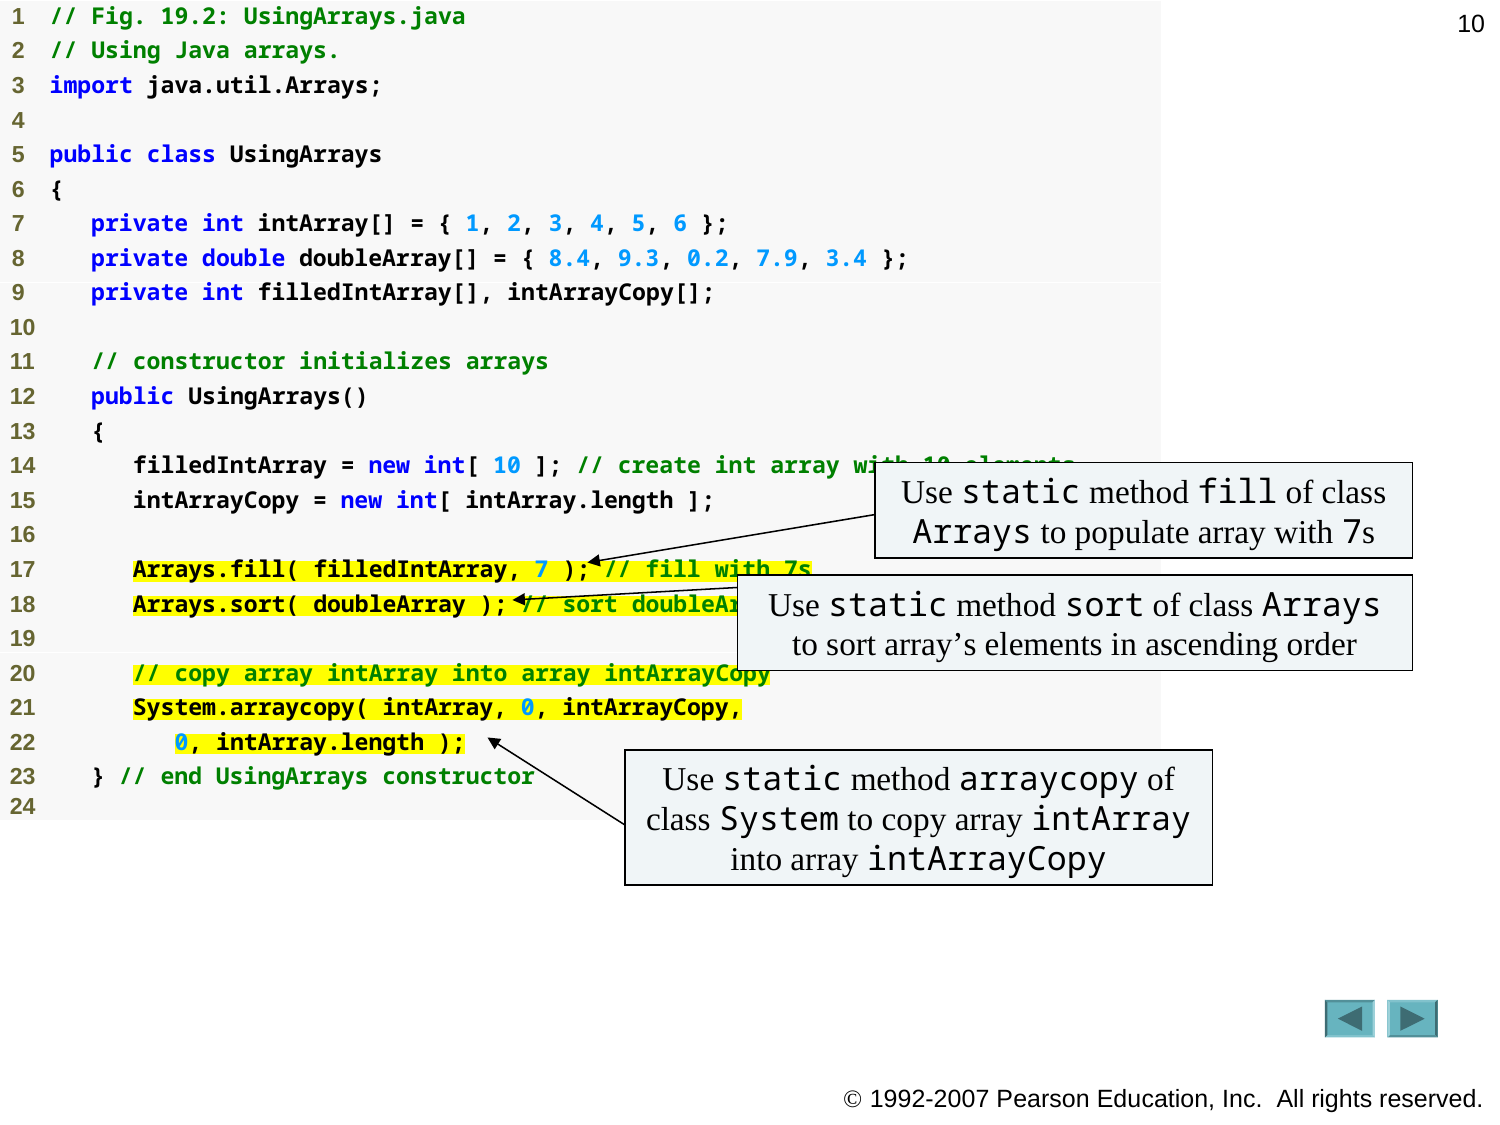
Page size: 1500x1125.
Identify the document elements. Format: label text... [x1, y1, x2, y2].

text_box Use static method fill of class Arrays to populate array with 7s [874, 462, 1413, 558]
chart [0, 1, 1164, 850]
text_box <number> [1149, 0, 1500, 79]
text_box Use static method arraycopy of class System to copy array intArray into array intArrayCopy [624, 749, 1213, 886]
text_box Use static method sort of class Arrays to sort array’s elements in ascending order [737, 574, 1413, 671]
